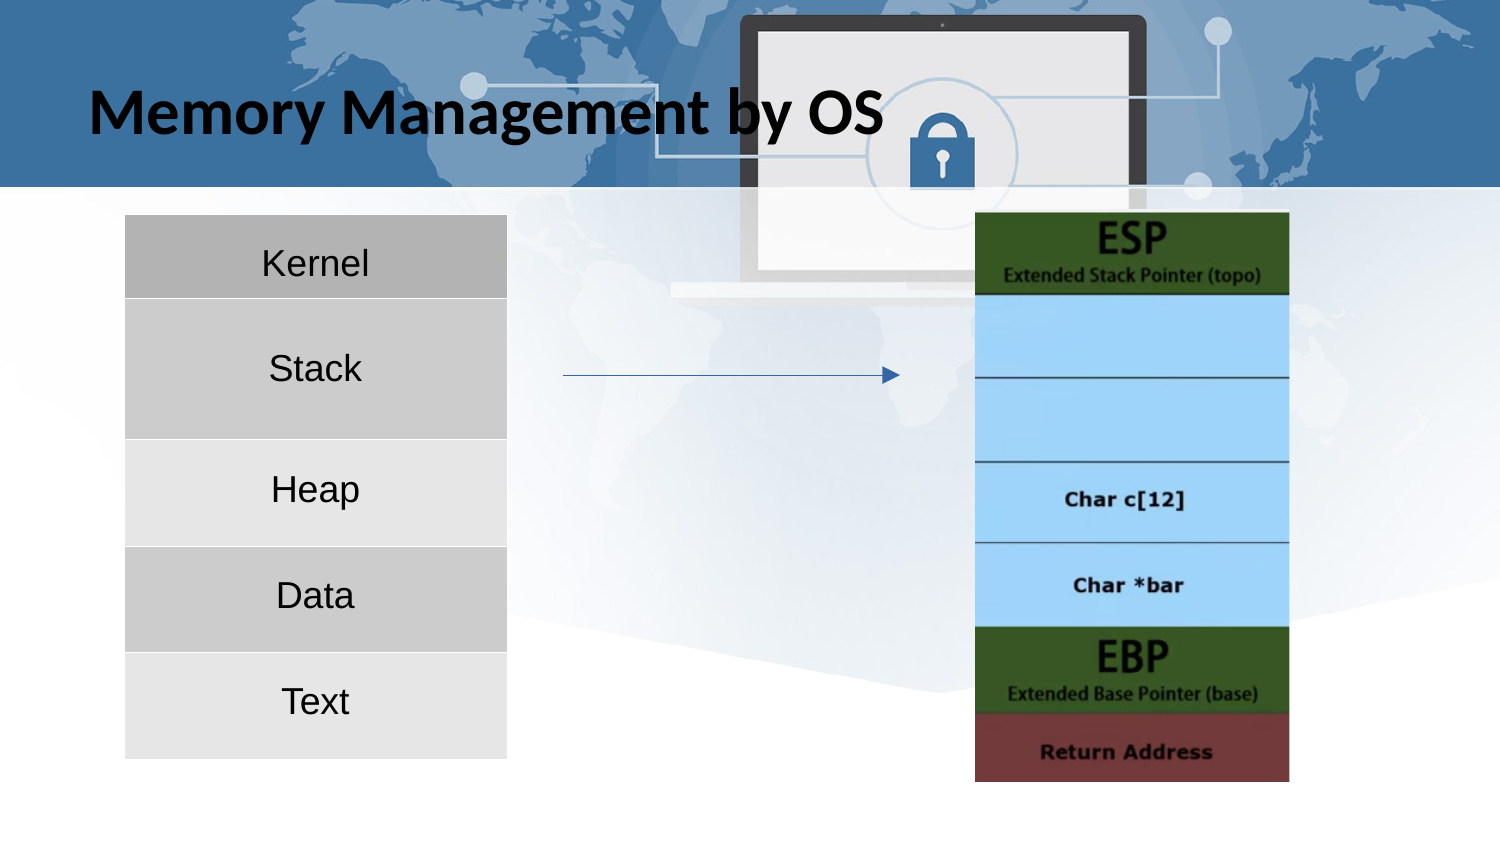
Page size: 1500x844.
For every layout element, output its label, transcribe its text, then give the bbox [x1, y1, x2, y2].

table_cell Text [125, 653, 507, 759]
table_cell Data [125, 547, 507, 652]
table_cell Heap [125, 440, 507, 546]
table_header Kernel [125, 215, 507, 298]
title Memory Management by OS [73, 71, 1051, 165]
picture [0, 0, 1500, 844]
table_cell Stack [125, 299, 507, 439]
